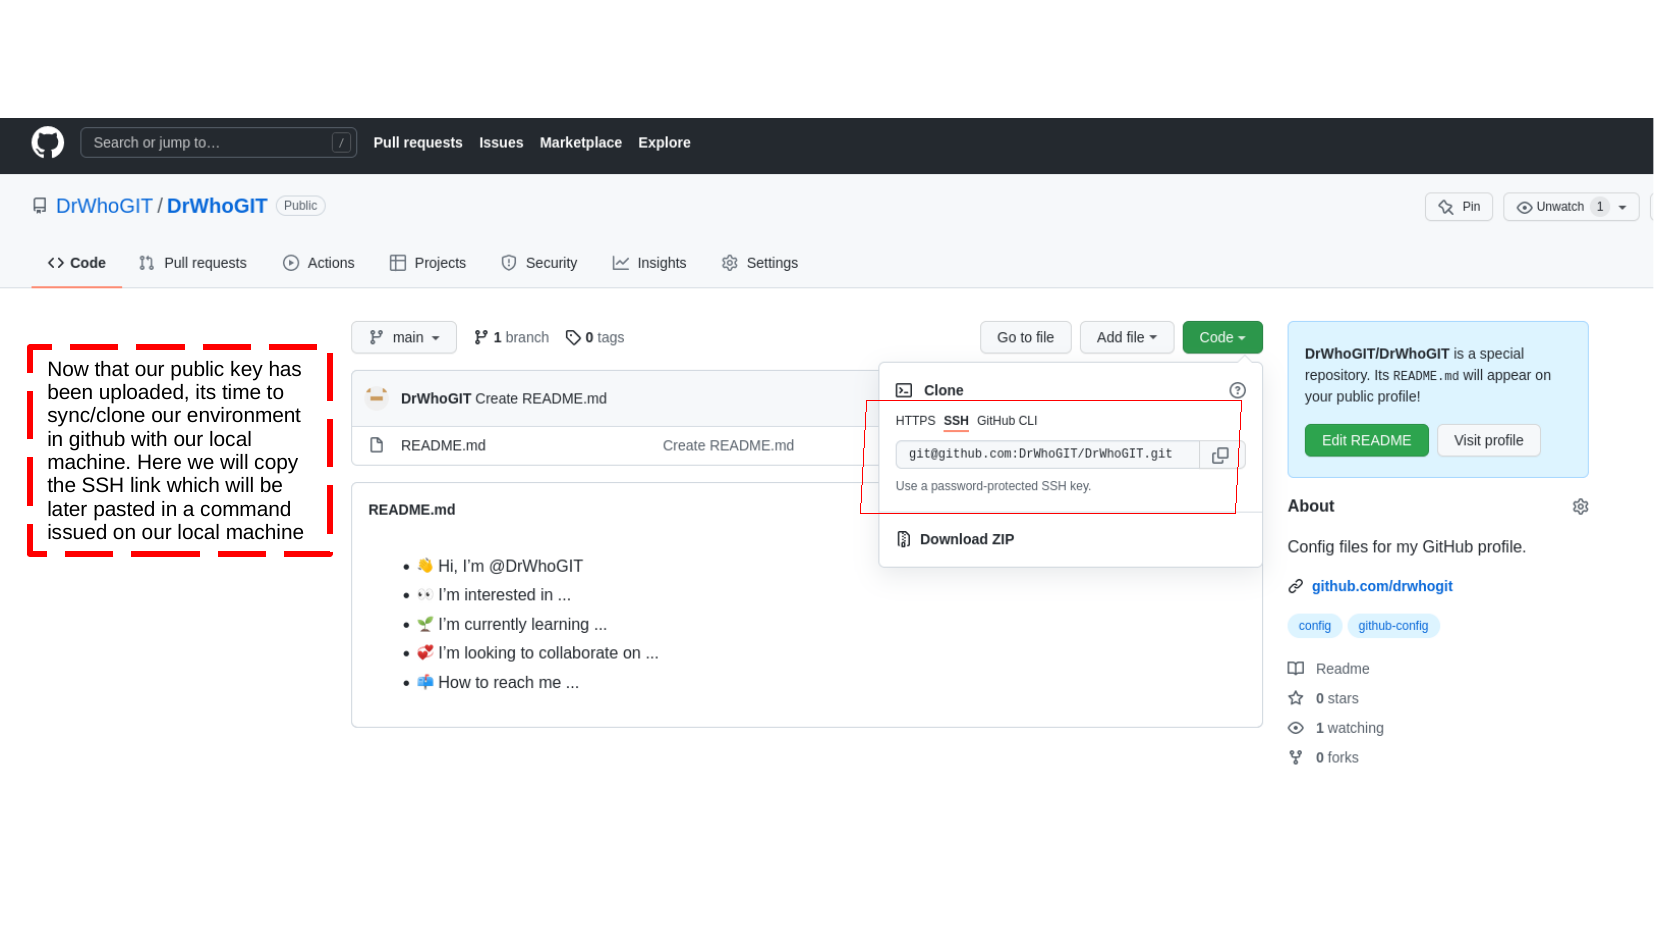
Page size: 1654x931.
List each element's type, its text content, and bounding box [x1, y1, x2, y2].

picture [0, 118, 1654, 788]
text_box Now that our public key has been uploaded, its time to sync/clone our environment in github with our local machine. Here we will copy the SSH link which will be later pasted in a command issued on our local machine [29, 347, 330, 555]
